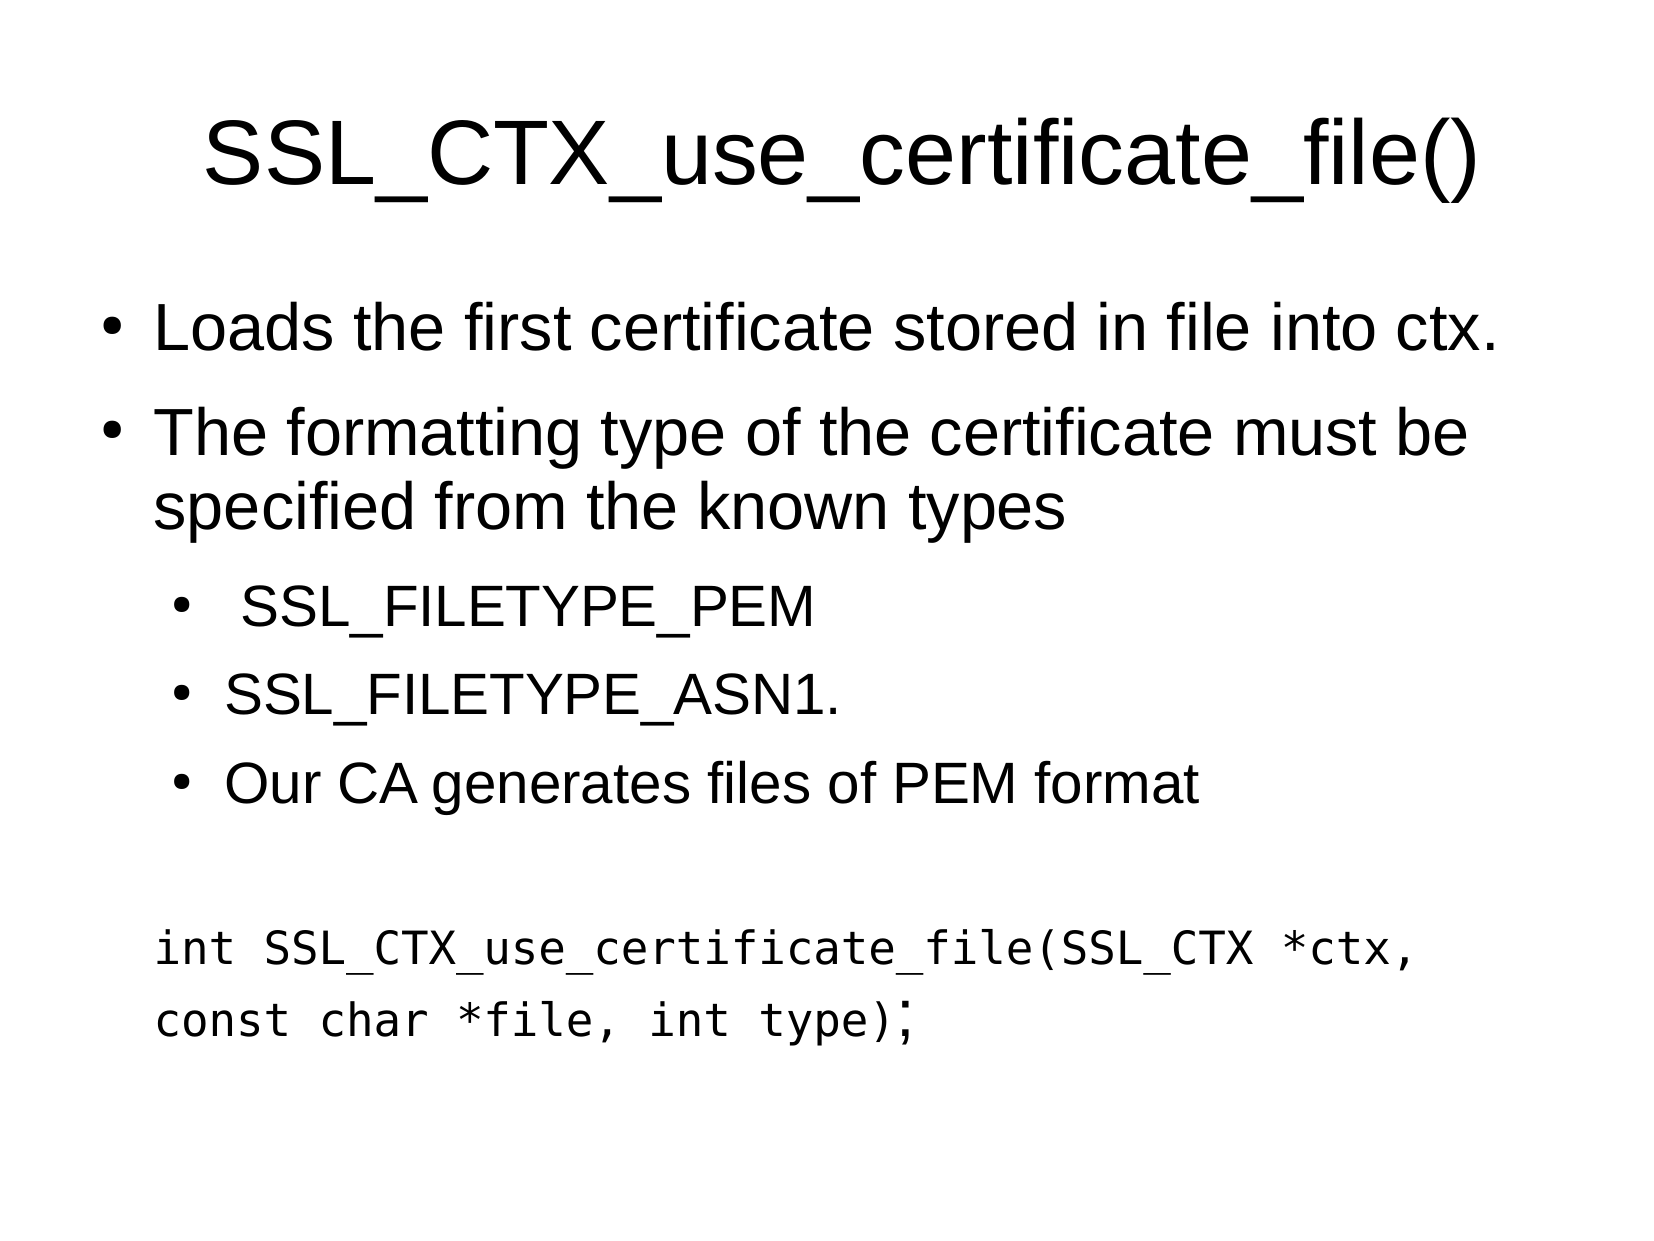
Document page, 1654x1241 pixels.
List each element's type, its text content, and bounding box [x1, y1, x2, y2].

list Loads the first certificate stored in file into ctx. The formatting type of the certificate must be specified from the known types SSL_FILETYPE_PEM SSL_FILETYPE_ASN1. Our CA generates files of PEM format int SSL_CTX_use_certificate_file(SSL_CTX *ctx, const char *file, int type); [82, 290, 1571, 1109]
title SSL_CTX_use_certificate_file() [82, 56, 1571, 250]
